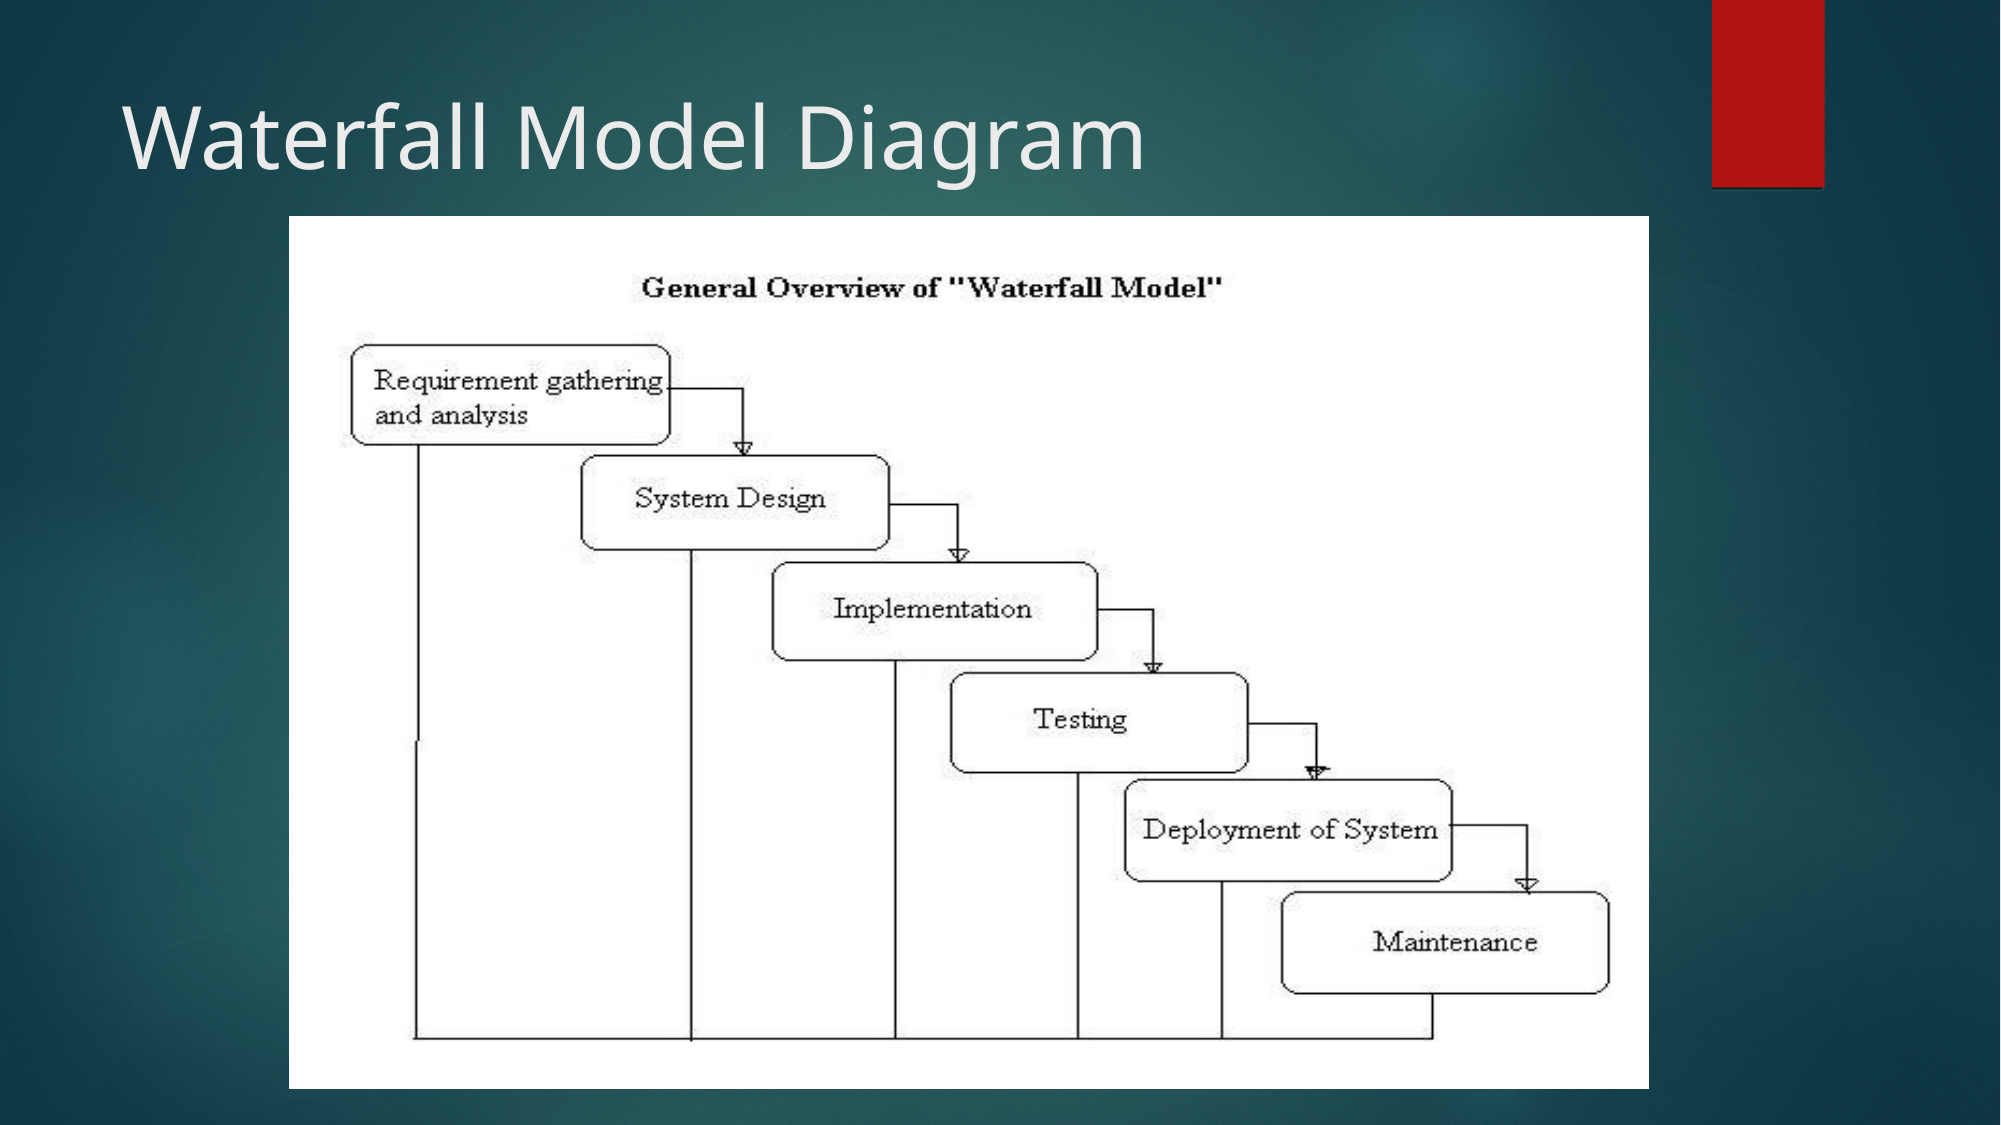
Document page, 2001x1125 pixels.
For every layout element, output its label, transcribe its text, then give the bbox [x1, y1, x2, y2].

picture [0, 0, 2001, 1125]
title Waterfall Model Diagram [106, 74, 1649, 304]
